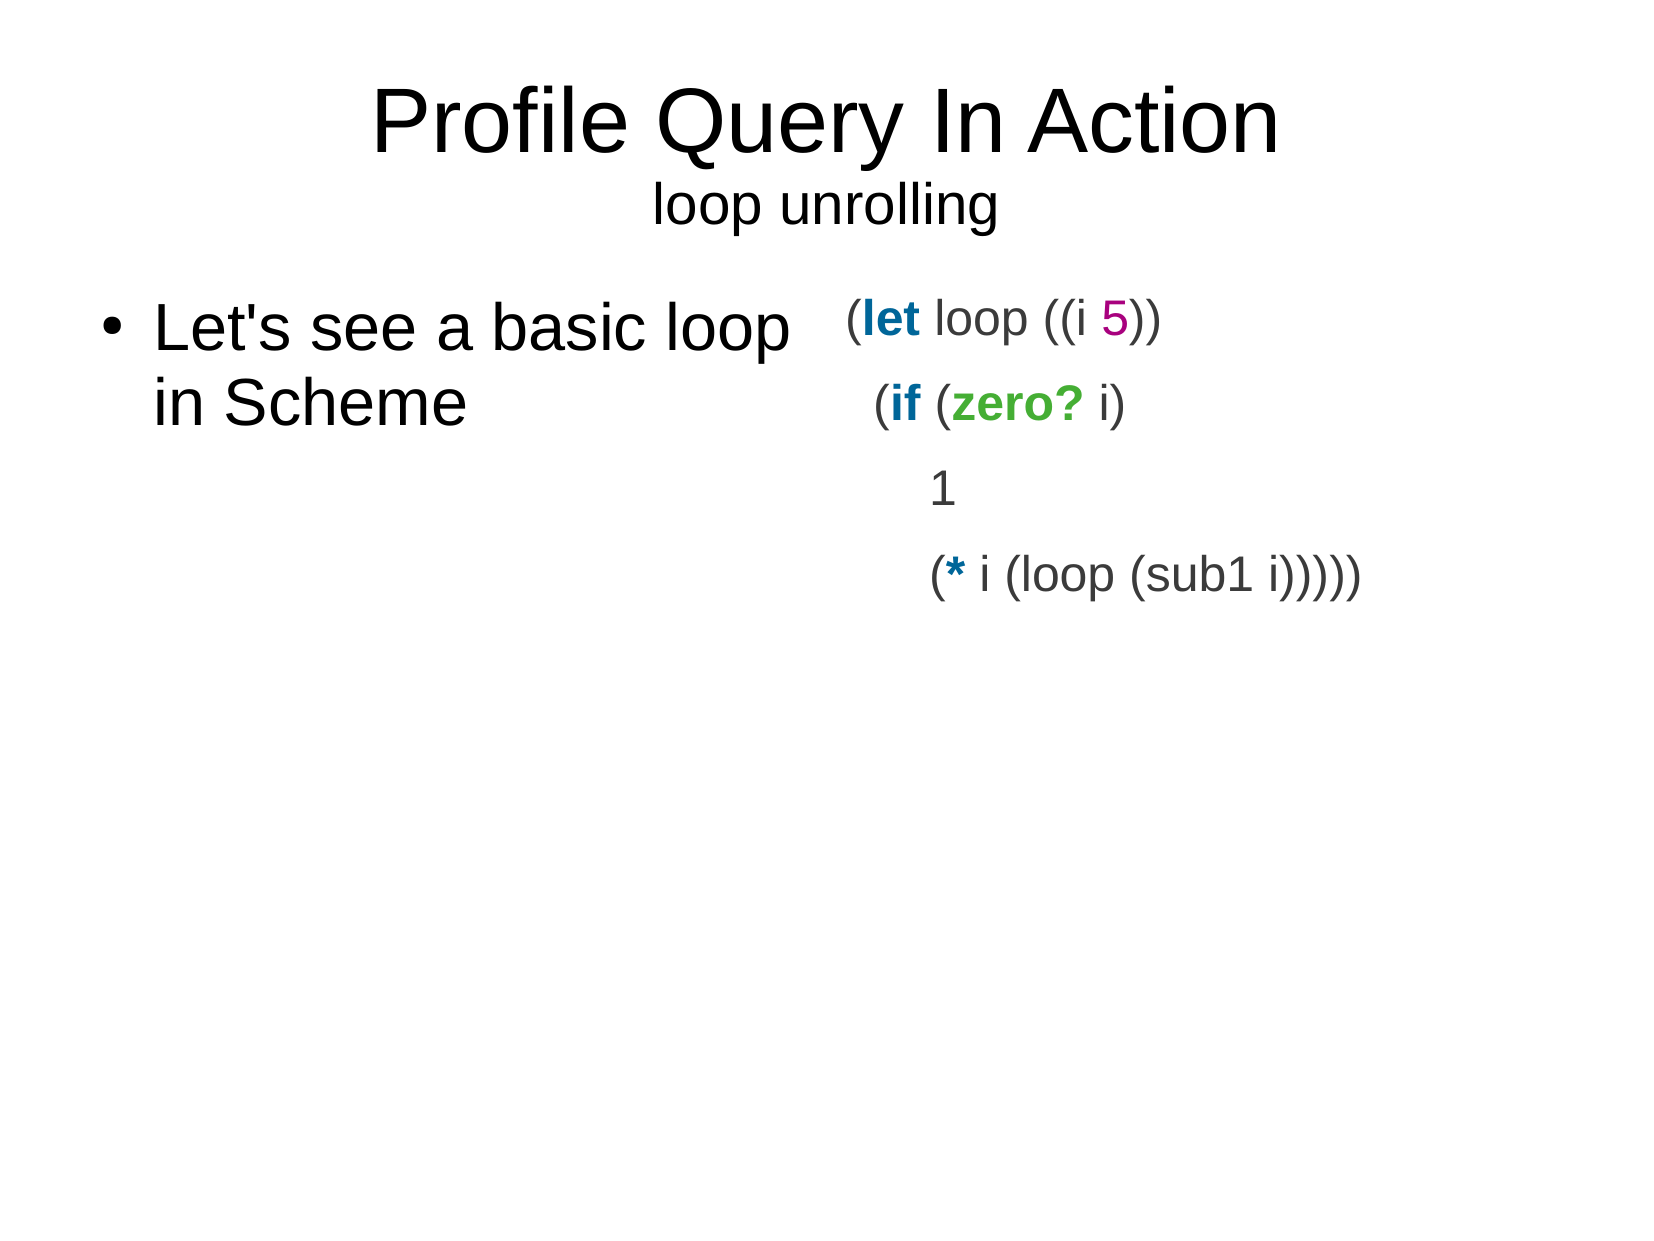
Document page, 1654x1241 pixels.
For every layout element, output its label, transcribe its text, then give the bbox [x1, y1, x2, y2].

list Let's see a basic loop in Scheme [82, 290, 809, 1010]
list (let loop ((i 5)) (if (zero? i) 1 (* i (loop (sub1 i))))) [845, 290, 1572, 1010]
title Profile Query In Action loop unrolling [82, 49, 1571, 257]
